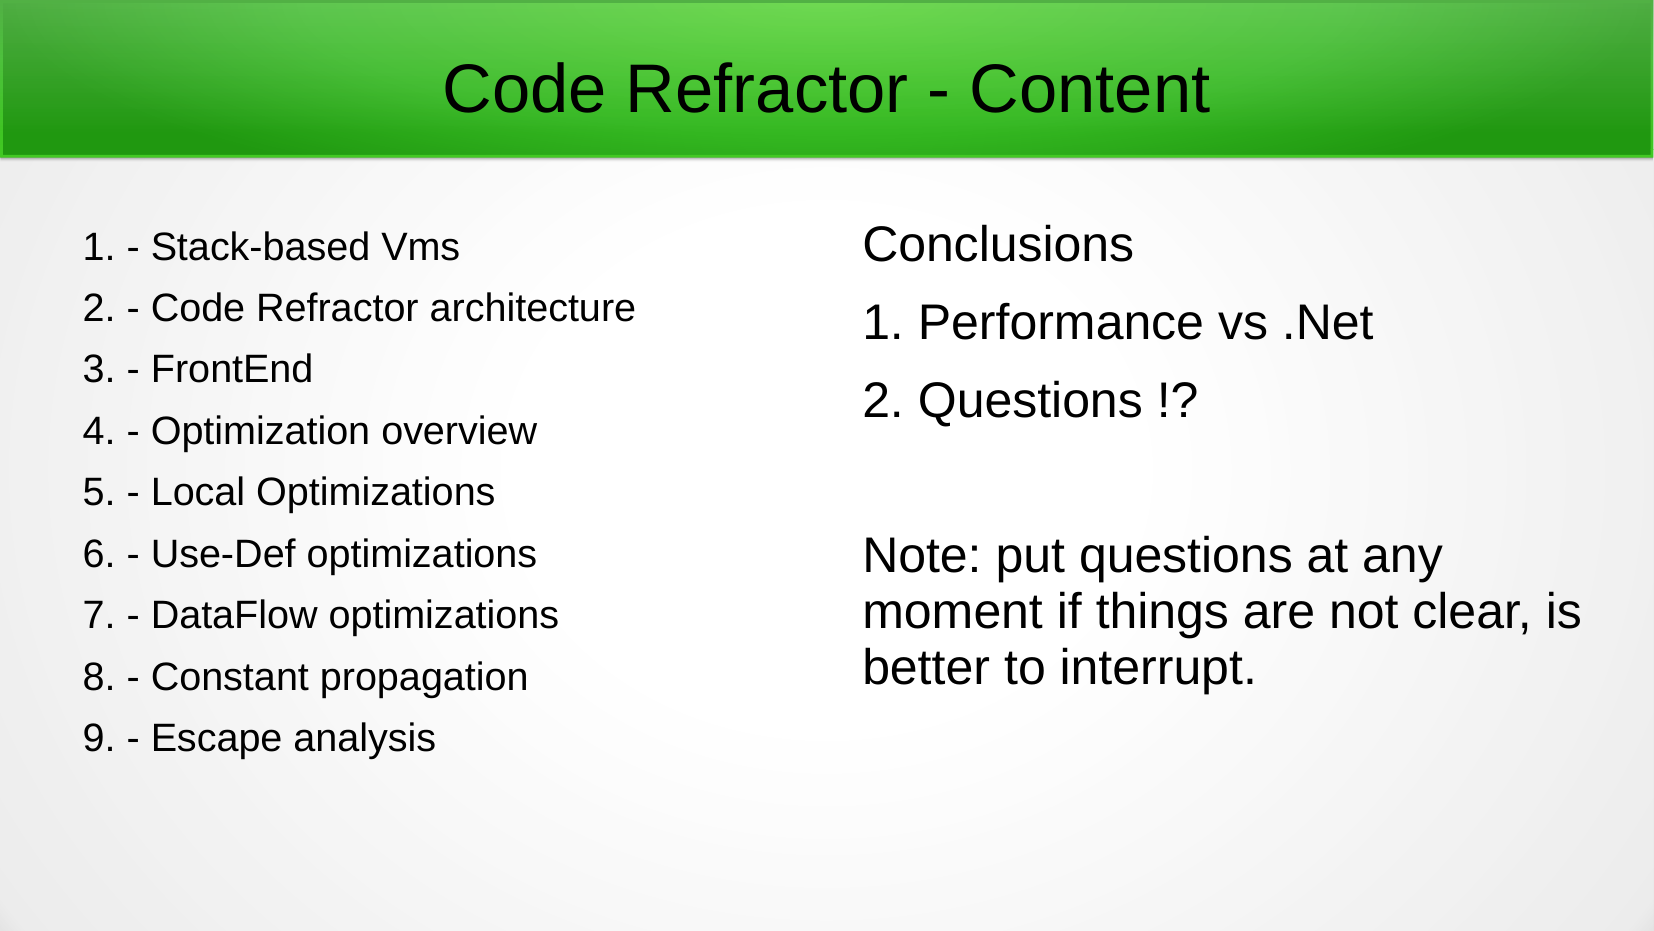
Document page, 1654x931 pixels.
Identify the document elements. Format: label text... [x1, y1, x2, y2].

title Code Refractor - Content [82, 35, 1571, 142]
list Conclusions 1. Performance vs .Net 2. Questions !? Note: put questions at any moment if things are not clear, is better to interrupt. [862, 216, 1589, 756]
list 1. - Stack-based Vms 2. - Code Refractor architecture 3. - FrontEnd 4. - Optimization overview 5. - Local Optimizations 6. - Use-Def optimizations 7. - DataFlow optimizations 8. - Constant propagation 9. - Escape analysis [82, 224, 809, 764]
